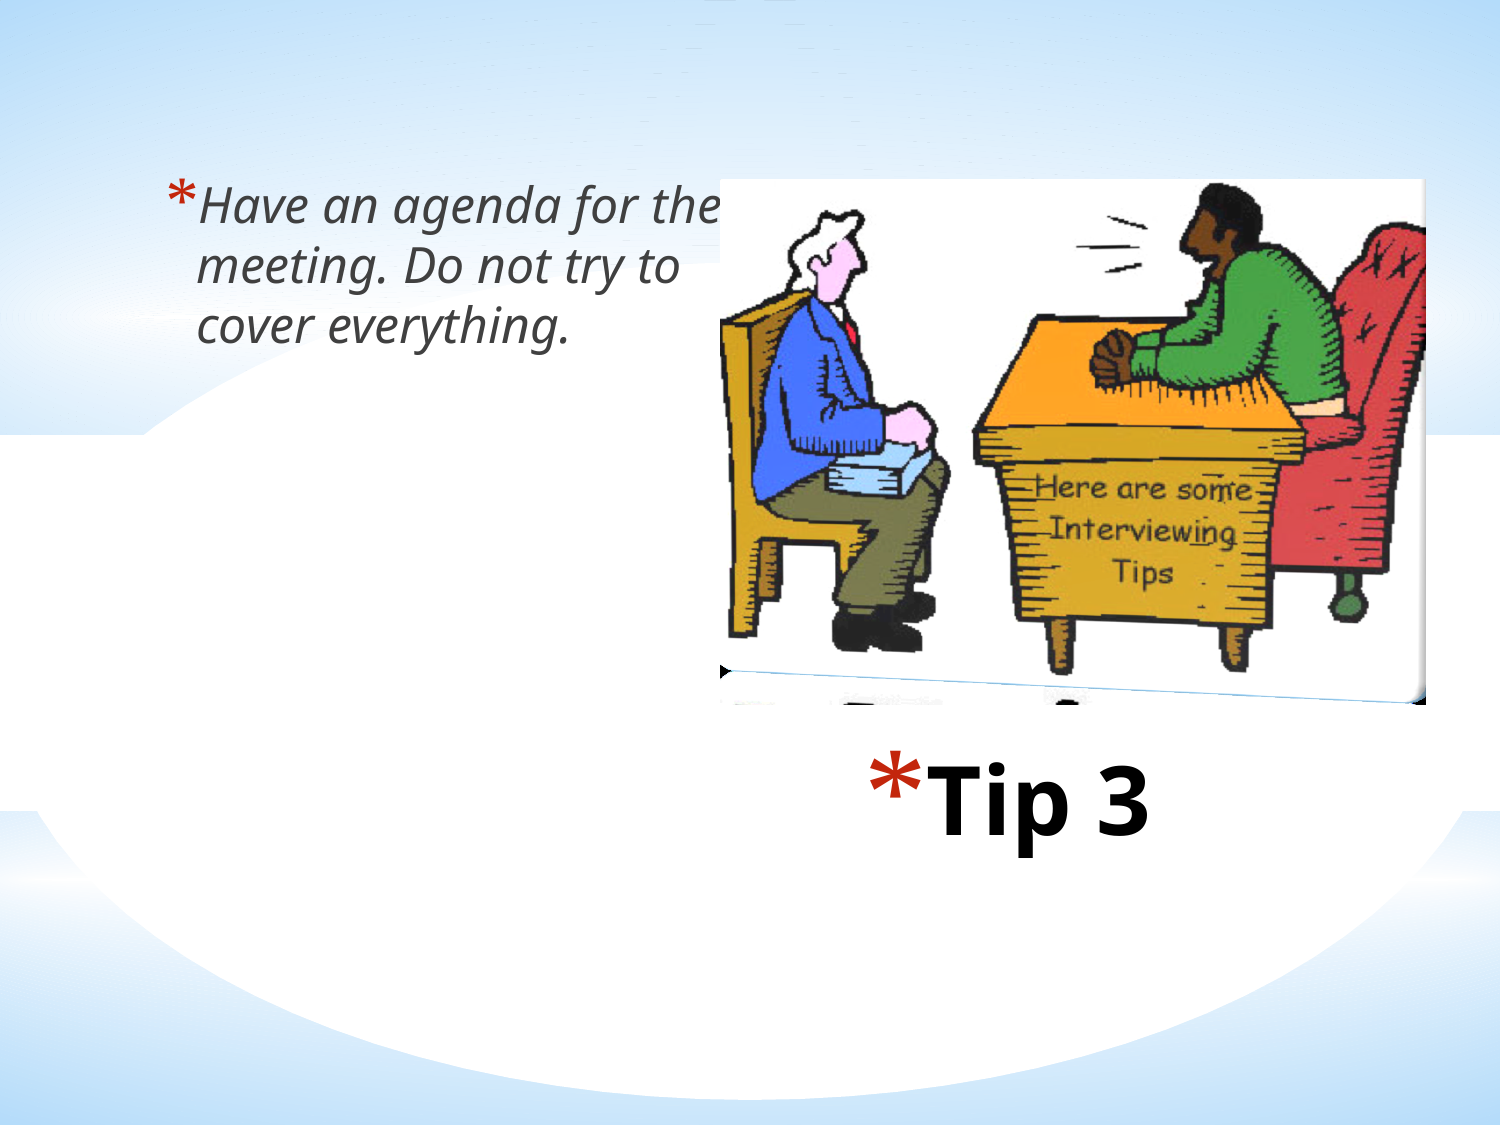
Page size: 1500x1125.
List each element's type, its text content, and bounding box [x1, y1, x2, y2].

title Tip 3 [119, 732, 1167, 920]
list Have an agenda for the meeting. Do not try to cover everything. [144, 165, 750, 521]
picture [720, 179, 1426, 706]
